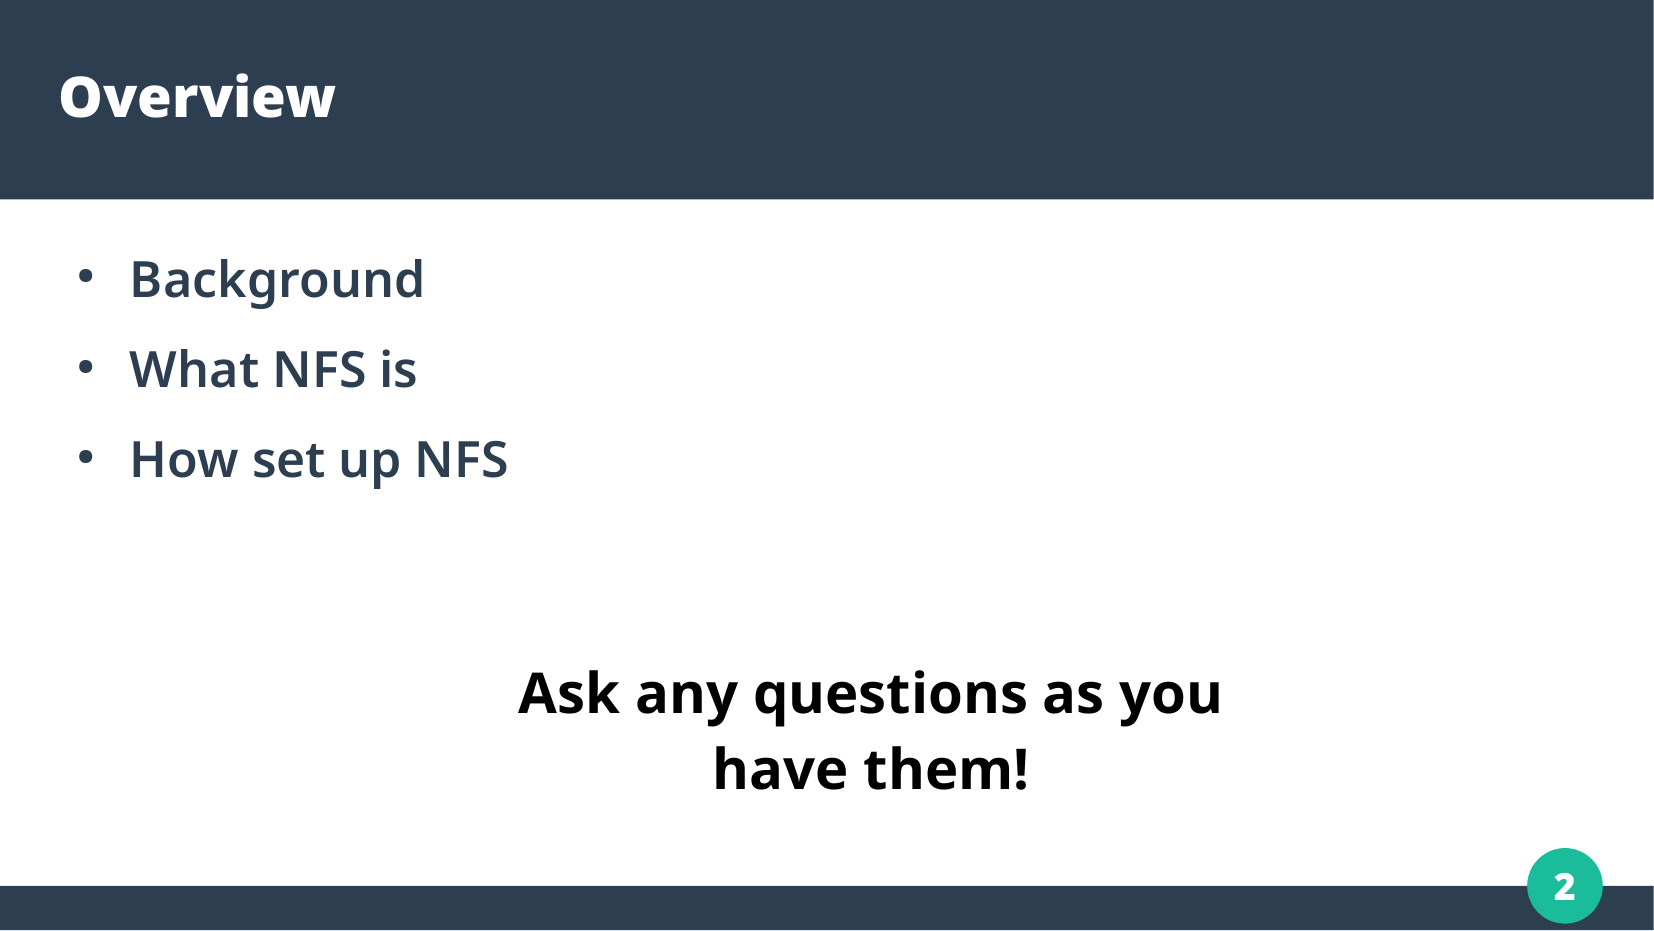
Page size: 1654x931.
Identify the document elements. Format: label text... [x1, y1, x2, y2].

title Ask any questions as you have them! [487, 596, 1256, 863]
list Background What NFS is How set up NFS [59, 243, 1595, 864]
title Overview [59, 37, 1595, 156]
